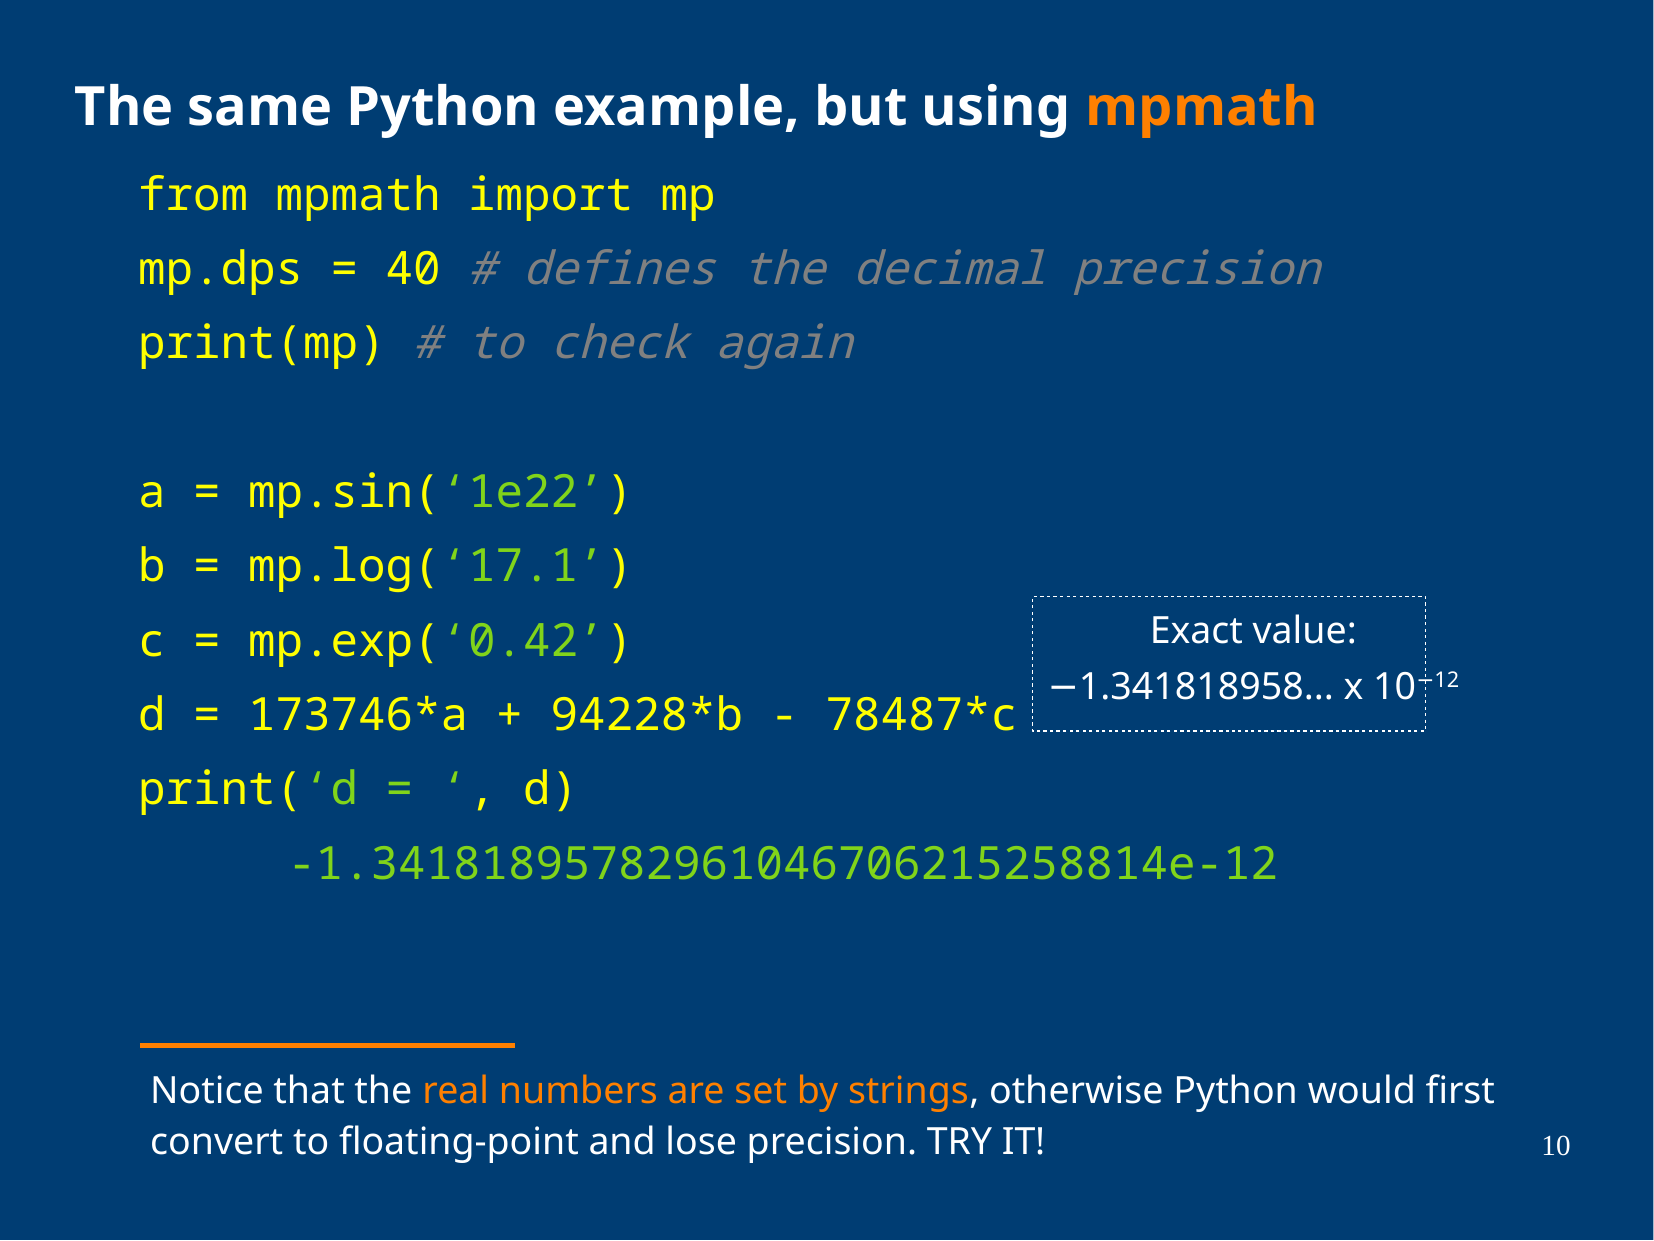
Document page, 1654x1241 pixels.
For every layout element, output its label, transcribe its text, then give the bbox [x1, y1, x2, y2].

text_box Exact value: −1.341818958... x 10−12 [1032, 595, 1557, 735]
text_box Notice that the real numbers are set by strings, otherwise Python would first convert to floating-point and lose precision. TRY IT! [135, 1056, 1545, 1188]
text_box The same Python example, but using mpmath [60, 59, 1575, 162]
text_box from mpmath import mp mp.dps = 40 # defines the decimal precision print(mp) # to check again a = mp.sin(‘1e22’) b = mp.log(‘17.1’) c = mp.exp(‘0.42’) d = 173746*a + 94228*b - 78487*c print(‘d = ‘, d) -1.34181895782961046706215258814e-12 [123, 153, 1654, 1026]
